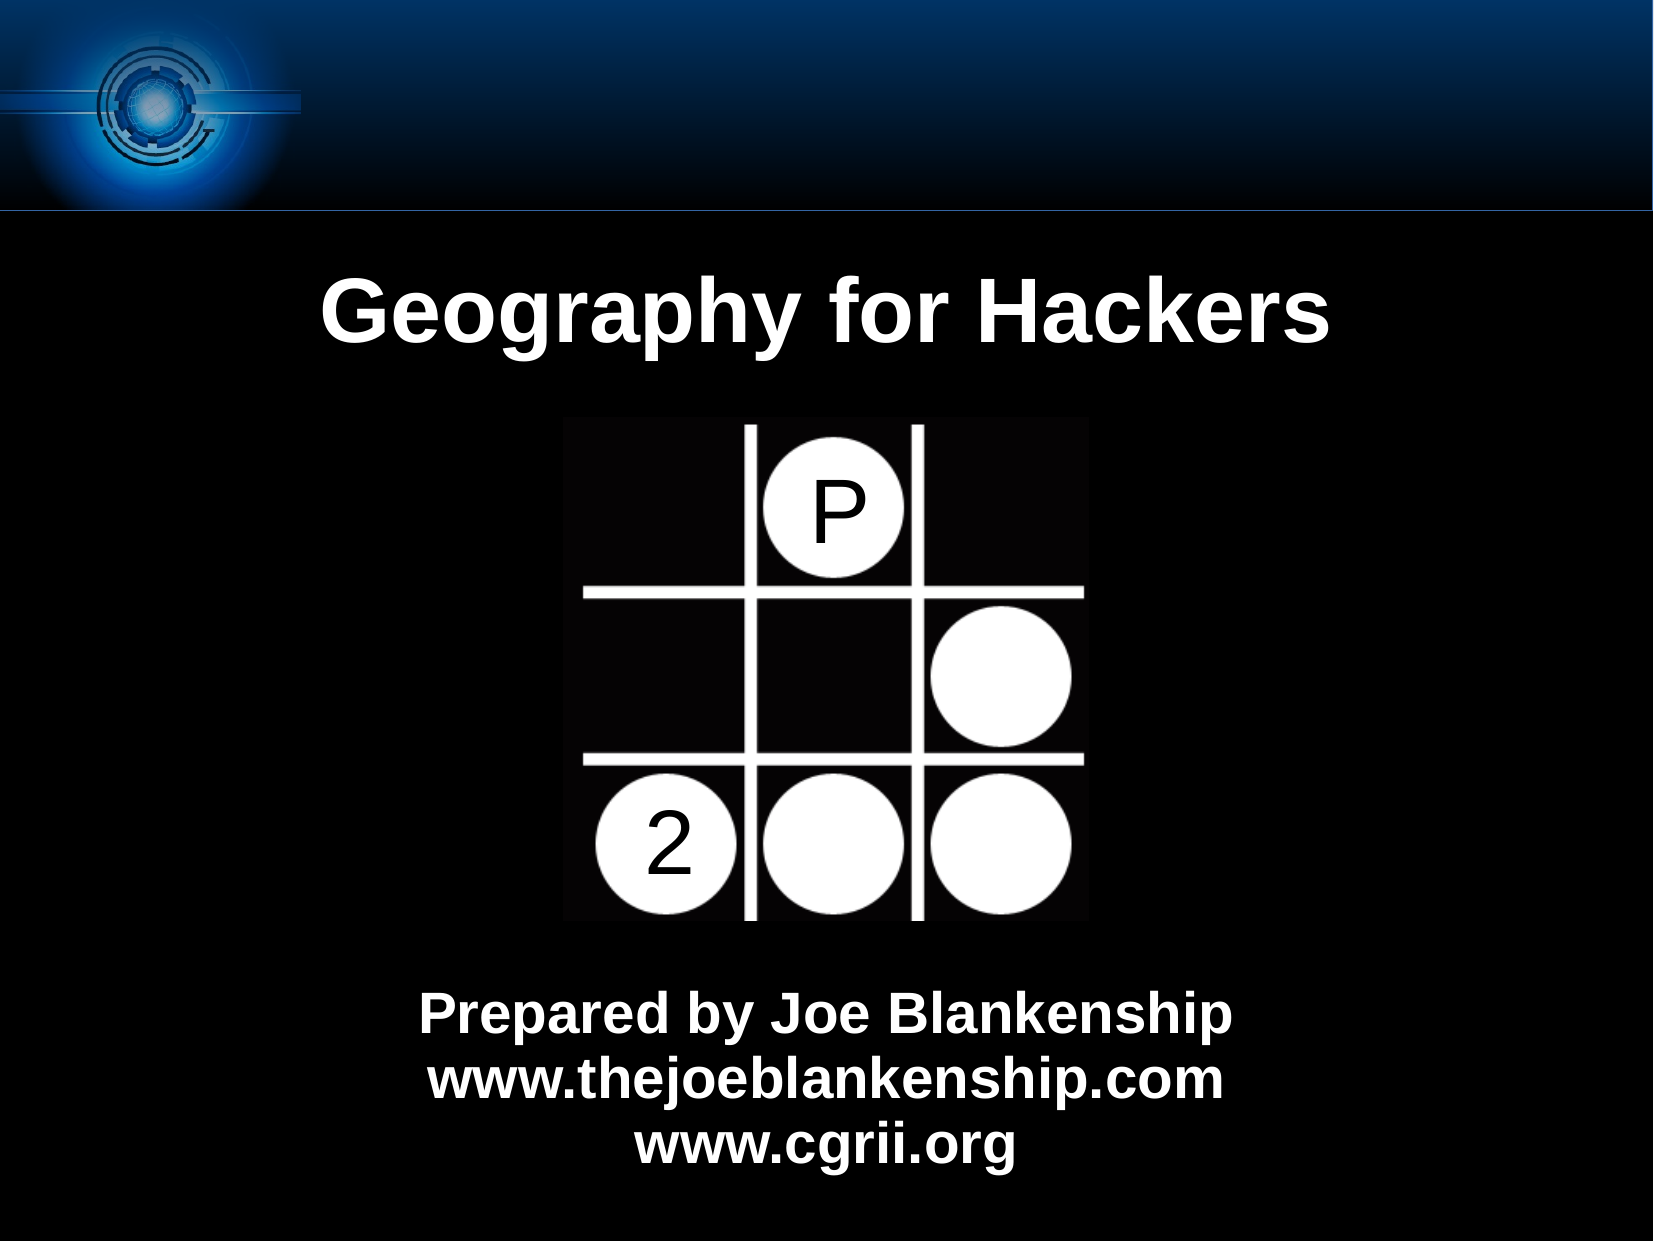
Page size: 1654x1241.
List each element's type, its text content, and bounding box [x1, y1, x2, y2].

title Prepared by Joe Blankenship www.thejoeblankenship.com www.cgrii.org [98, 980, 1554, 1177]
text_box P [795, 453, 871, 571]
picture [0, 87, 301, 210]
title Geography for Hackers [82, 207, 1571, 415]
picture [563, 417, 1089, 921]
text_box 2 [629, 784, 705, 902]
